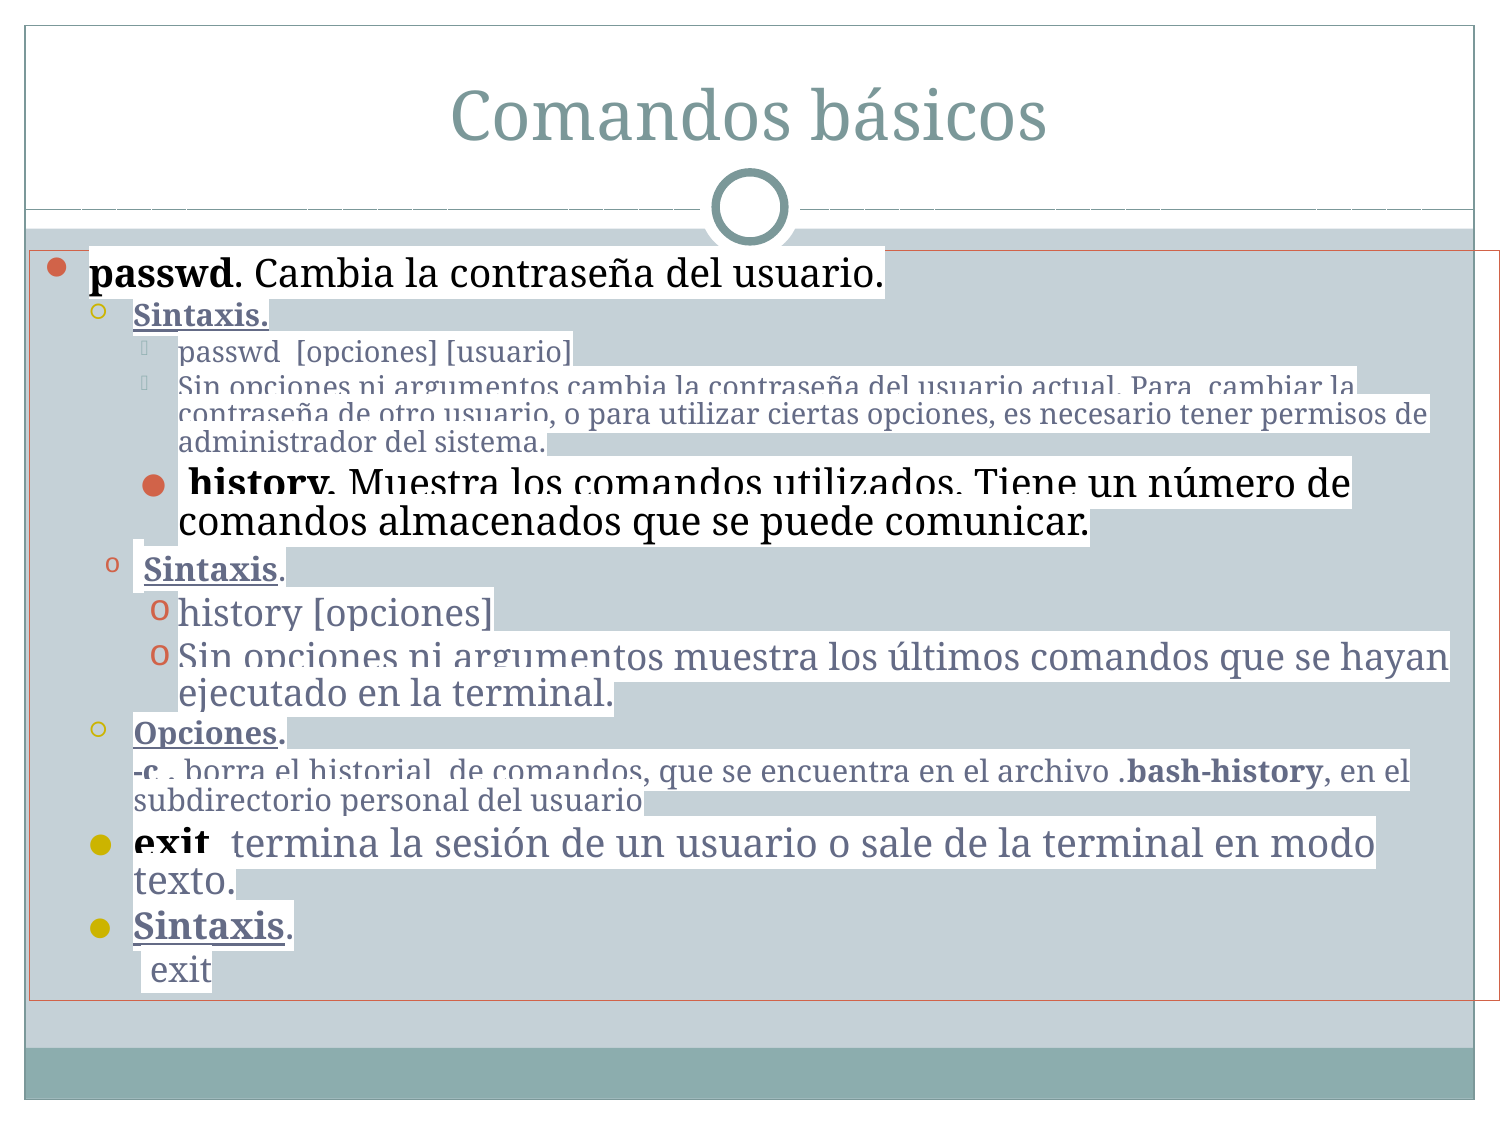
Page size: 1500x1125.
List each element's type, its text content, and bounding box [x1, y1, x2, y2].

list passwd. Cambia la contraseña del usuario. Sintaxis. passwd [opciones] [usuario] Sin opciones ni argumentos cambia la contraseña del usuario actual. Para cambiar la contraseña de otro usuario, o para utilizar ciertas opciones, es necesario tener permisos de administrador del sistema. history. Muestra los comandos utilizados. Tiene un número de comandos almacenados que se puede comunicar. Sintaxis. history [opciones] Sin opciones ni argumentos muestra los últimos comandos que se hayan ejecutado en la terminal. Opciones. -c . borra el historial de comandos, que se encuentra en el archivo .bash-history, en el subdirectorio personal del usuario exit termina la sesión de un usuario o sale de la terminal en modo texto. Sintaxis. exit [29, 250, 1500, 1001]
title Comandos básicos [49, 37, 1450, 162]
